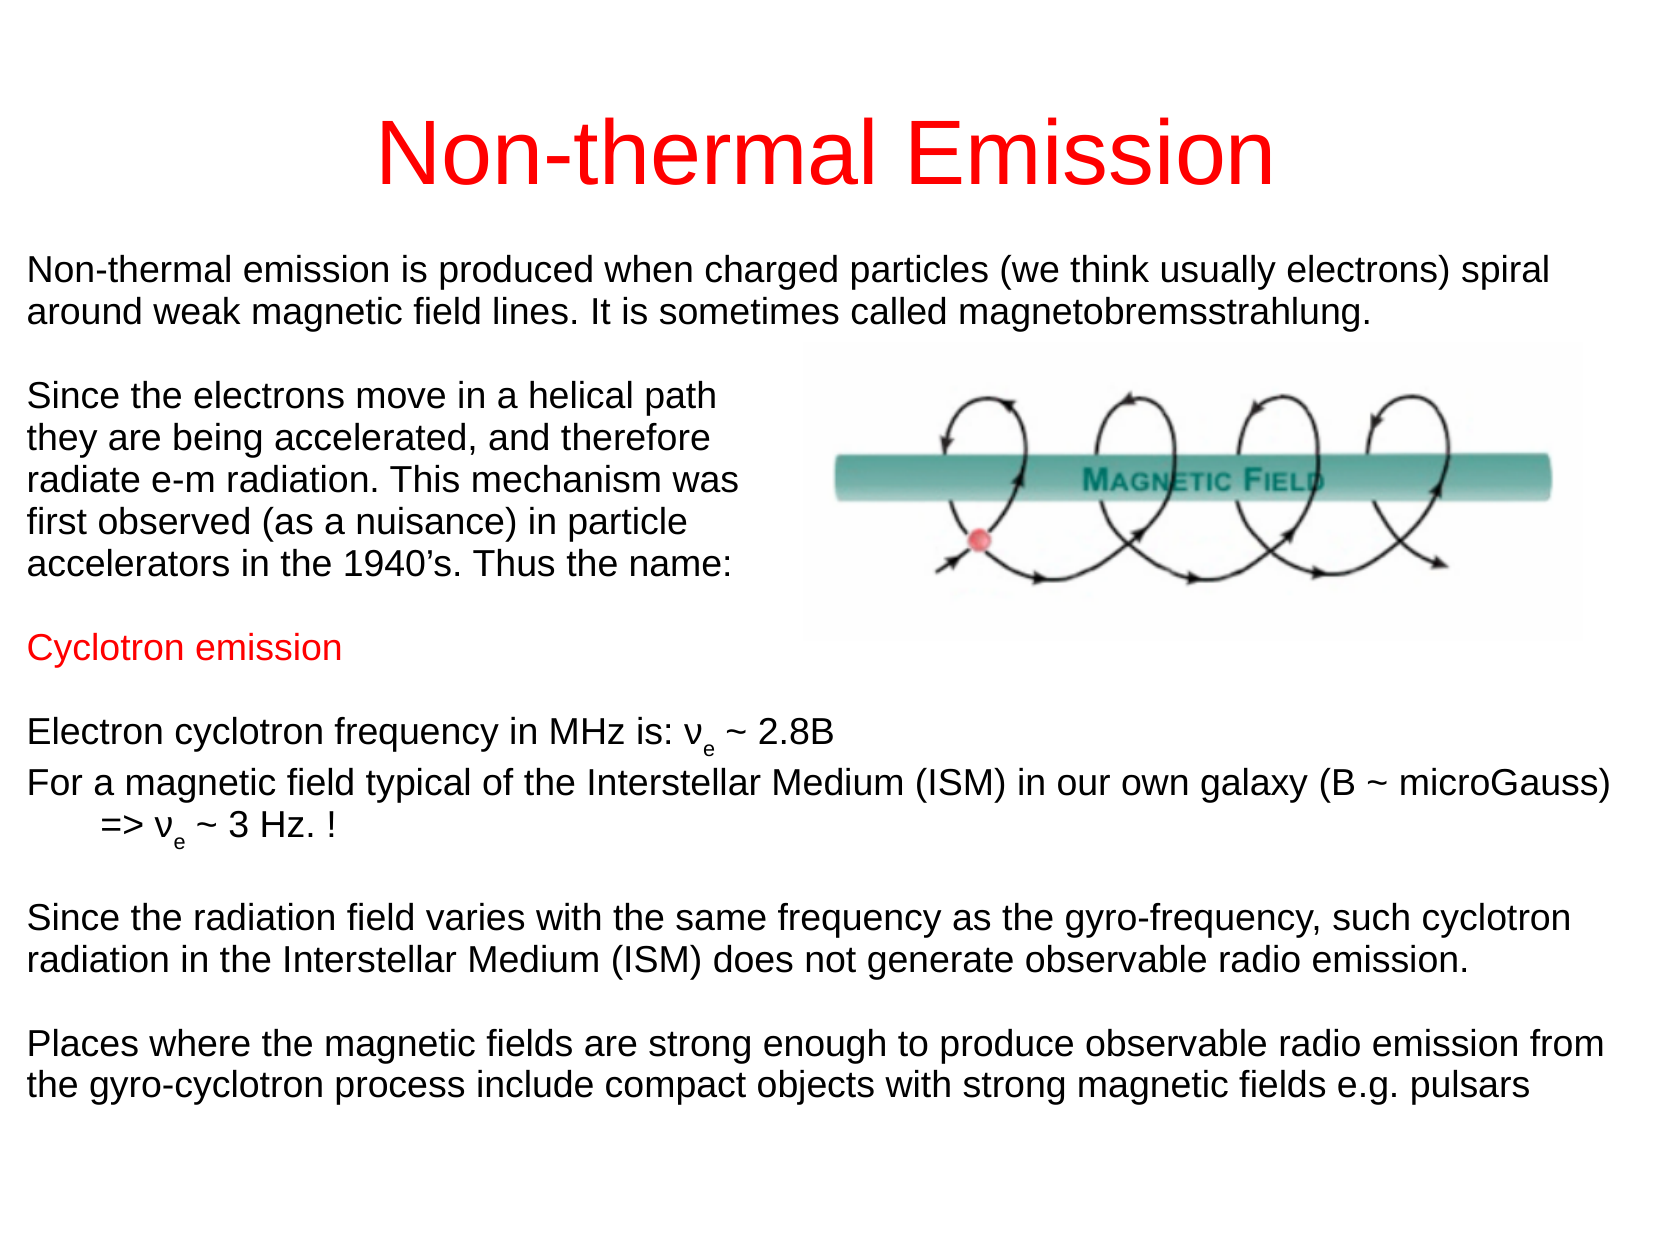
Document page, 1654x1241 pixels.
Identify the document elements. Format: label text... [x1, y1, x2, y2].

picture [803, 342, 1583, 641]
title Non-thermal Emission [82, 49, 1571, 240]
text_box Non-thermal emission is produced when charged particles (we think usually electrons) spiral around weak magnetic field lines. It is sometimes called magnetobremsstrahlung. Since the electrons move in a helical path they are being accelerated, and therefore radiate e-m radiation. This mechanism was first observed (as a nuisance) in particle accelerators in the 1940’s. Thus the name: Cyclotron emission Electron cyclotron frequency in MHz is: νe ~ 2.8B For a magnetic field typical of the Interstellar Medium (ISM) in our own galaxy (B ~ microGauss) => νe ~ 3 Hz. ! Since the radiation field varies with the same frequency as the gyro-frequency, such cyclotron radiation in the Interstellar Medium (ISM) does not generate observable radio emission. Places where the magnetic fields are strong enough to produce observable radio emission from the gyro-cyclotron process include compact objects with strong magnetic fields e.g. pulsars [11, 240, 1630, 1134]
